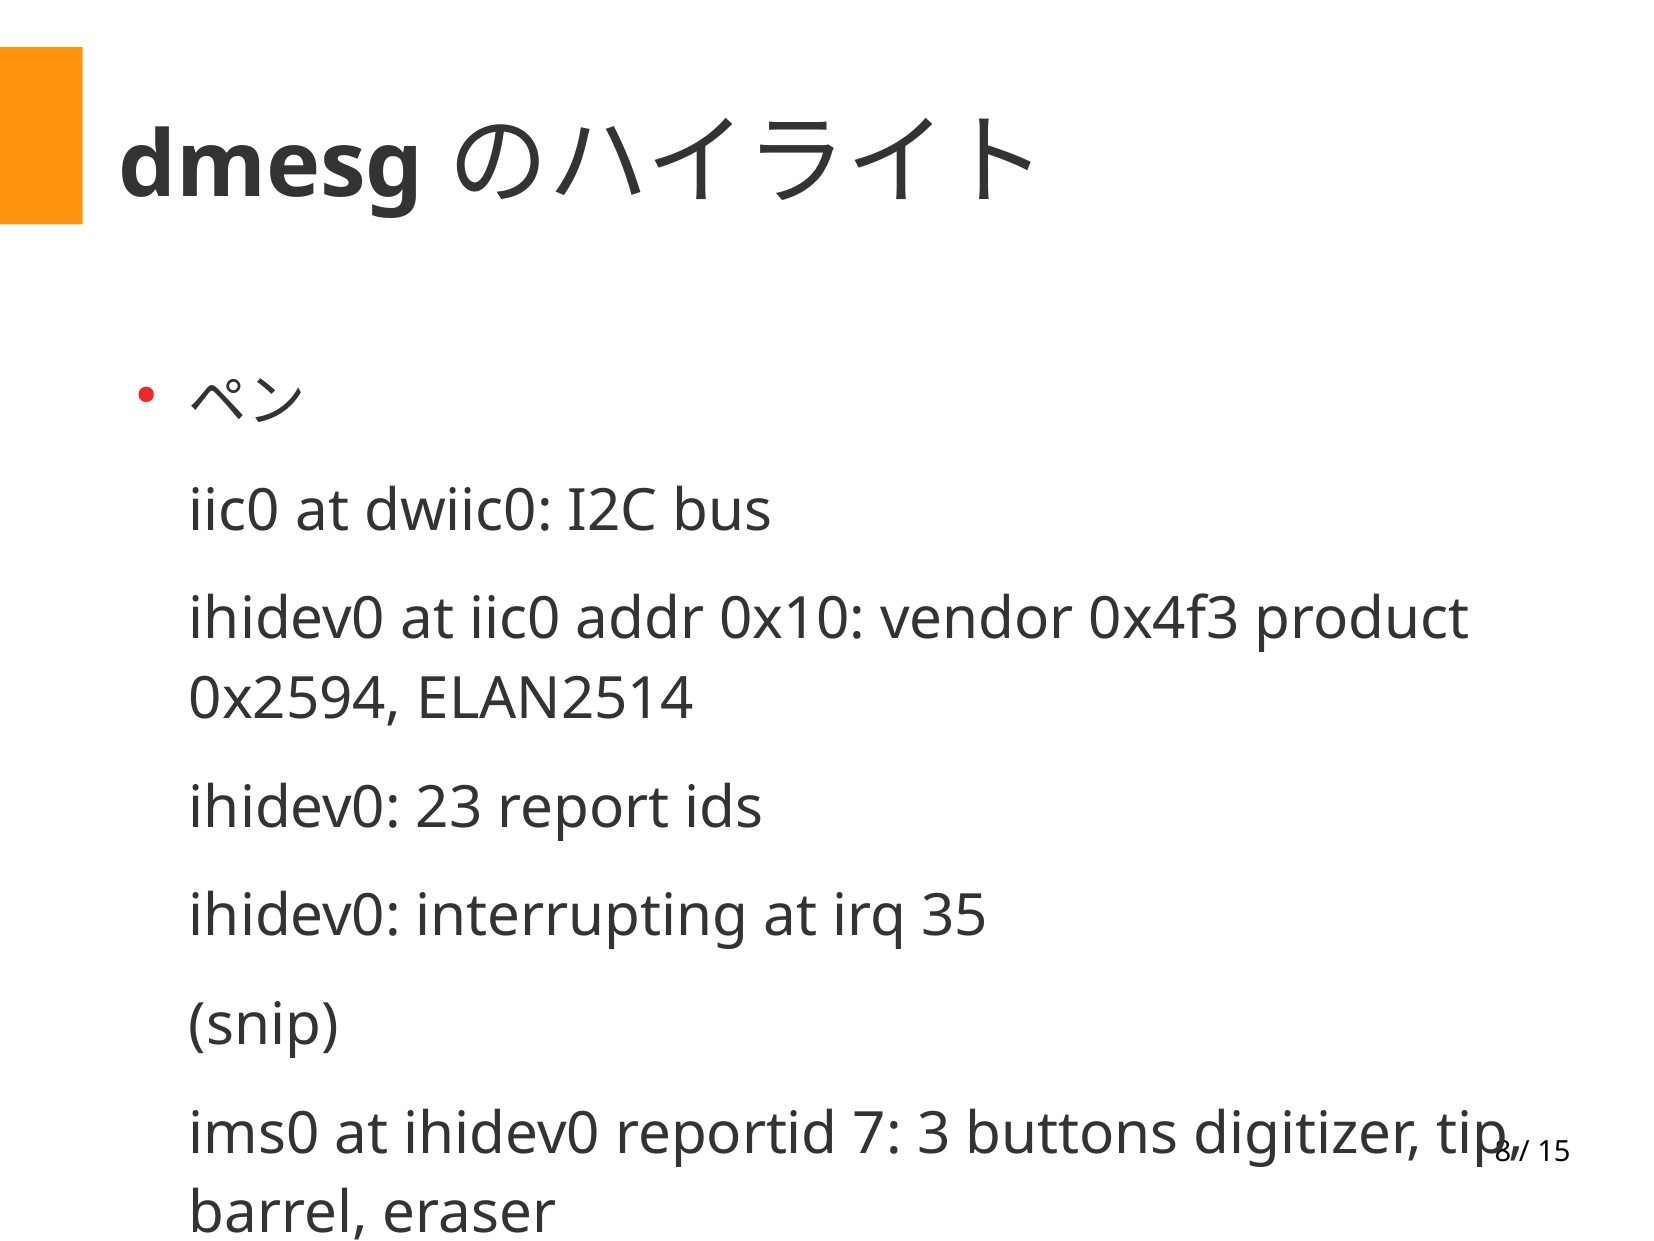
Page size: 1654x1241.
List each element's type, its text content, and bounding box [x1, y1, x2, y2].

list ペン iic0 at dwiic0: I2C bus ihidev0 at iic0 addr 0x10: vendor 0x4f3 product 0x2594, ELAN2514 ihidev0: 23 report ids ihidev0: interrupting at irq 35 (snip) ims0 at ihidev0 reportid 7: 3 buttons digitizer, tip, barrel, eraser [118, 354, 1536, 1074]
title dmesgのハイライト [118, 49, 1571, 257]
